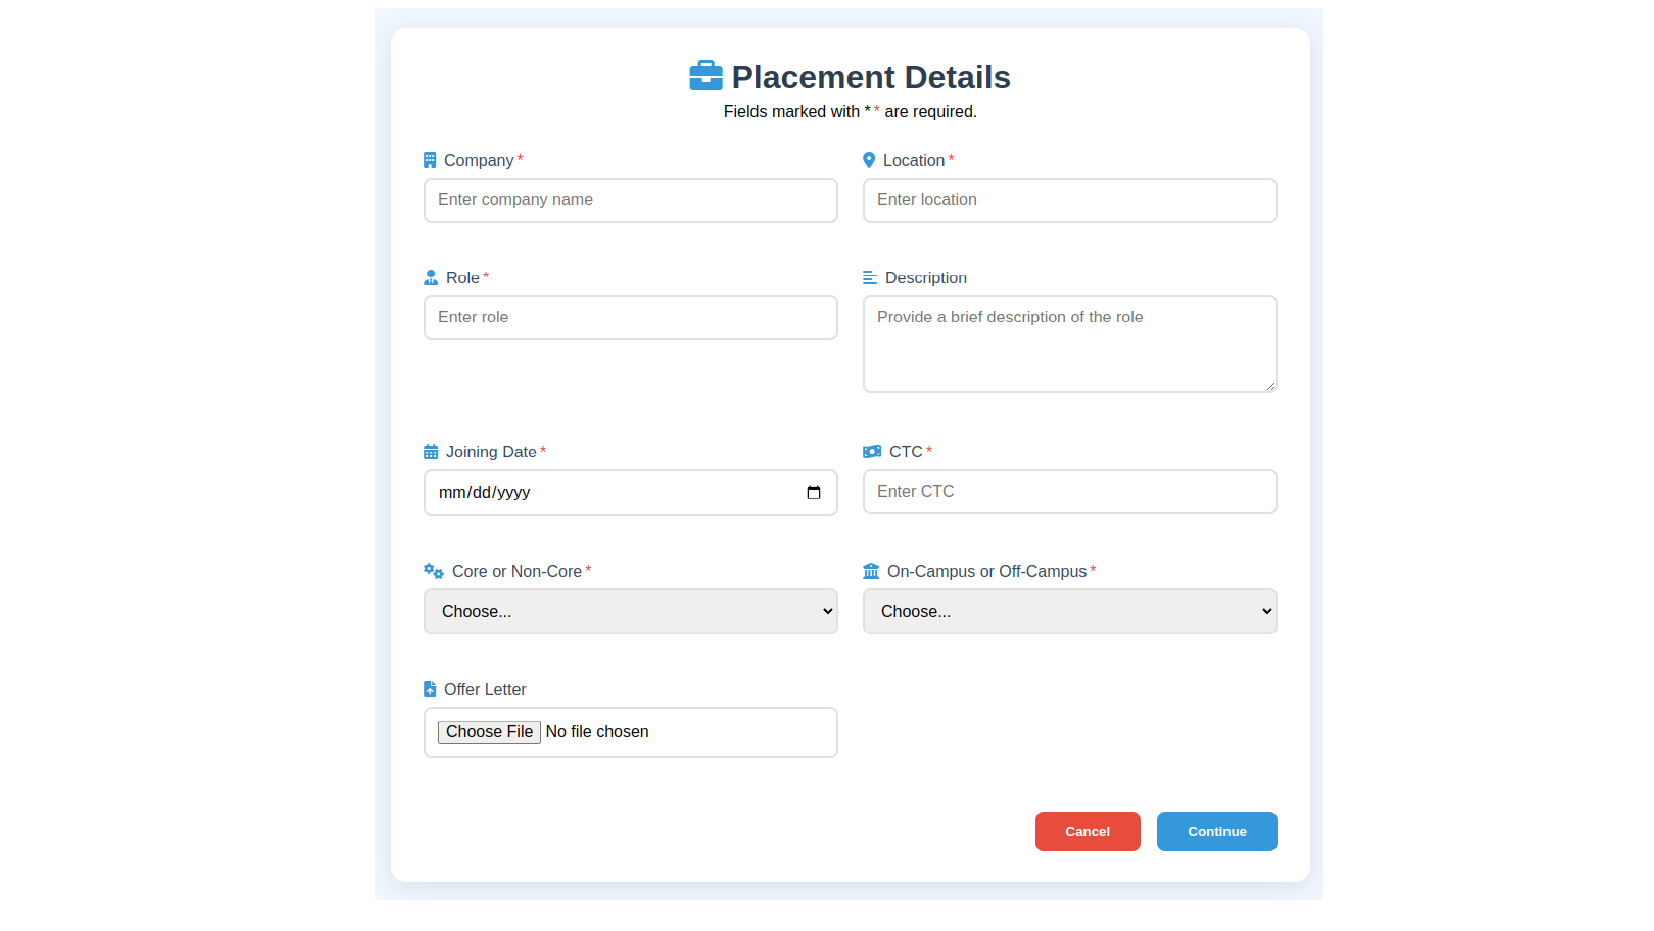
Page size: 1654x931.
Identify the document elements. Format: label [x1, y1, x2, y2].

picture [375, 8, 1323, 901]
